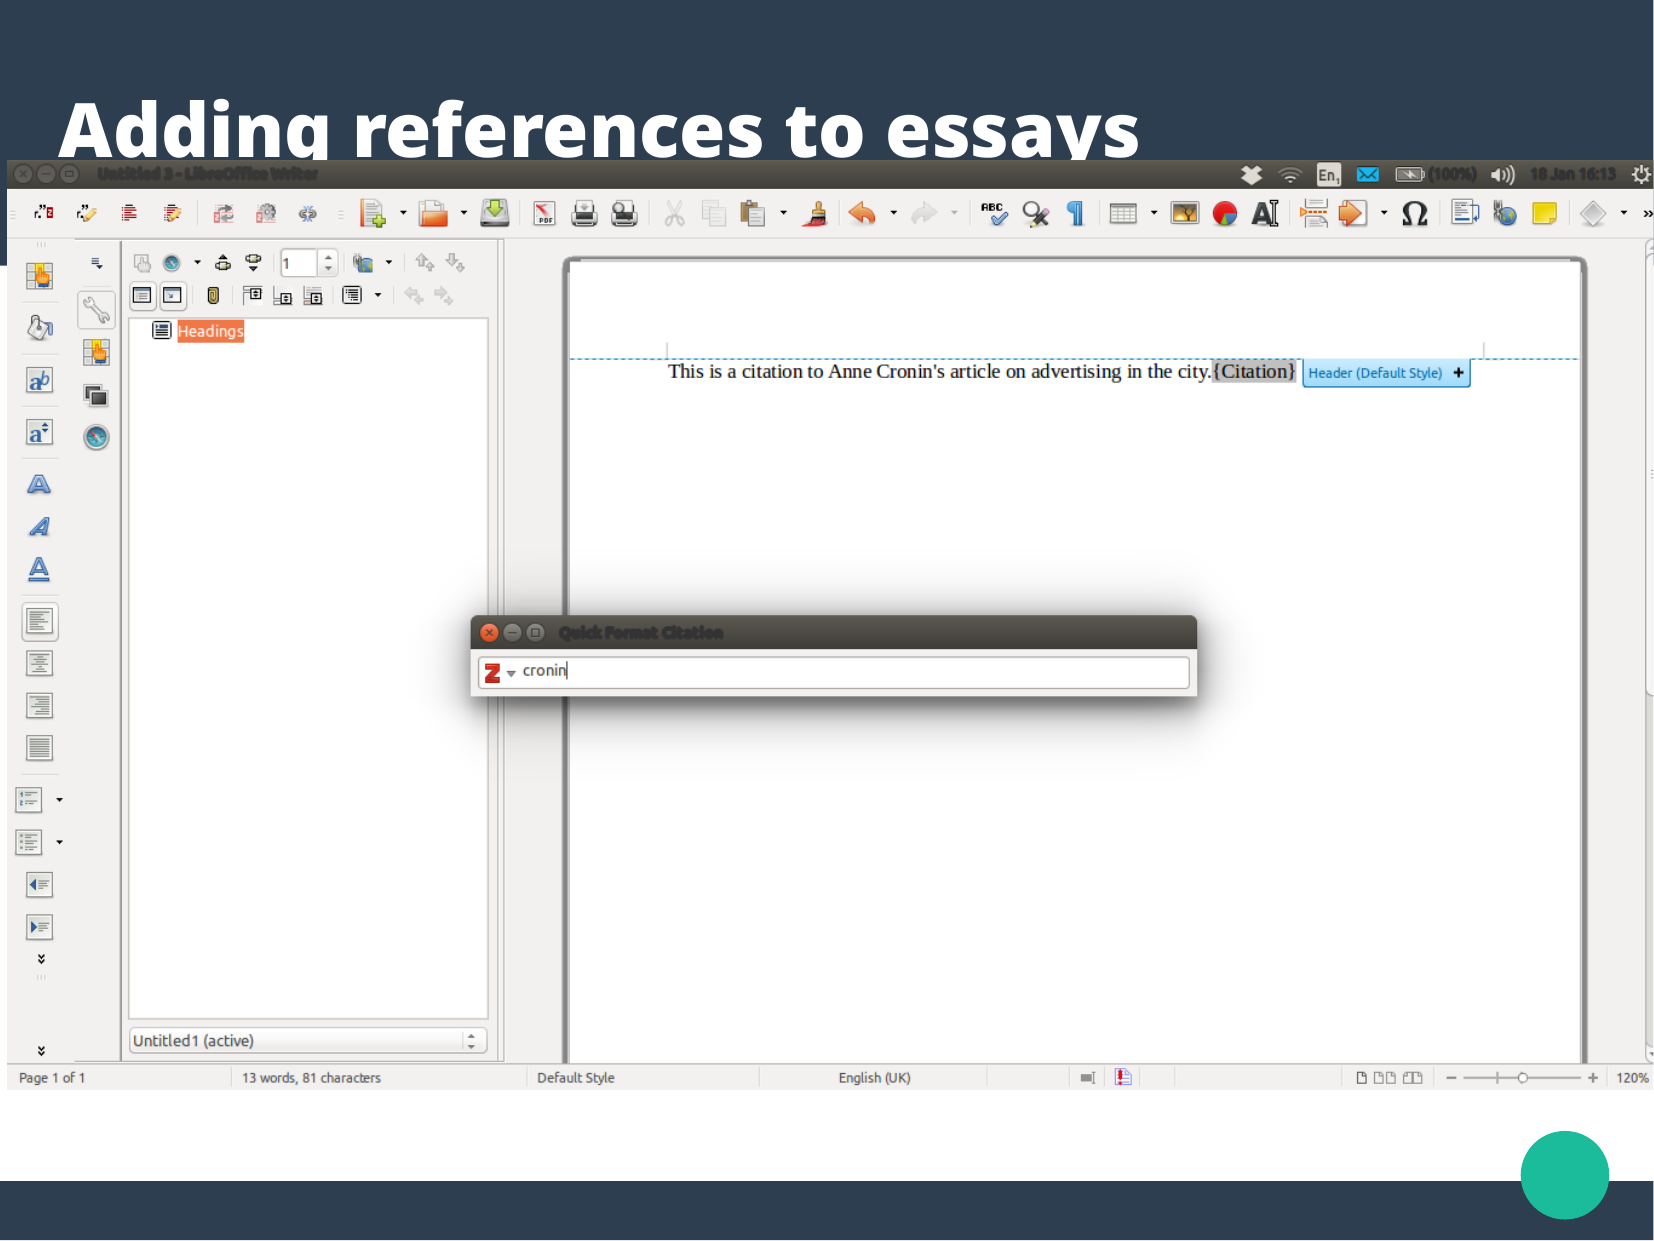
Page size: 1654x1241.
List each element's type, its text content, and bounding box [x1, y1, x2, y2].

title Adding references to essays [59, 49, 1595, 160]
picture [7, 160, 1654, 1090]
